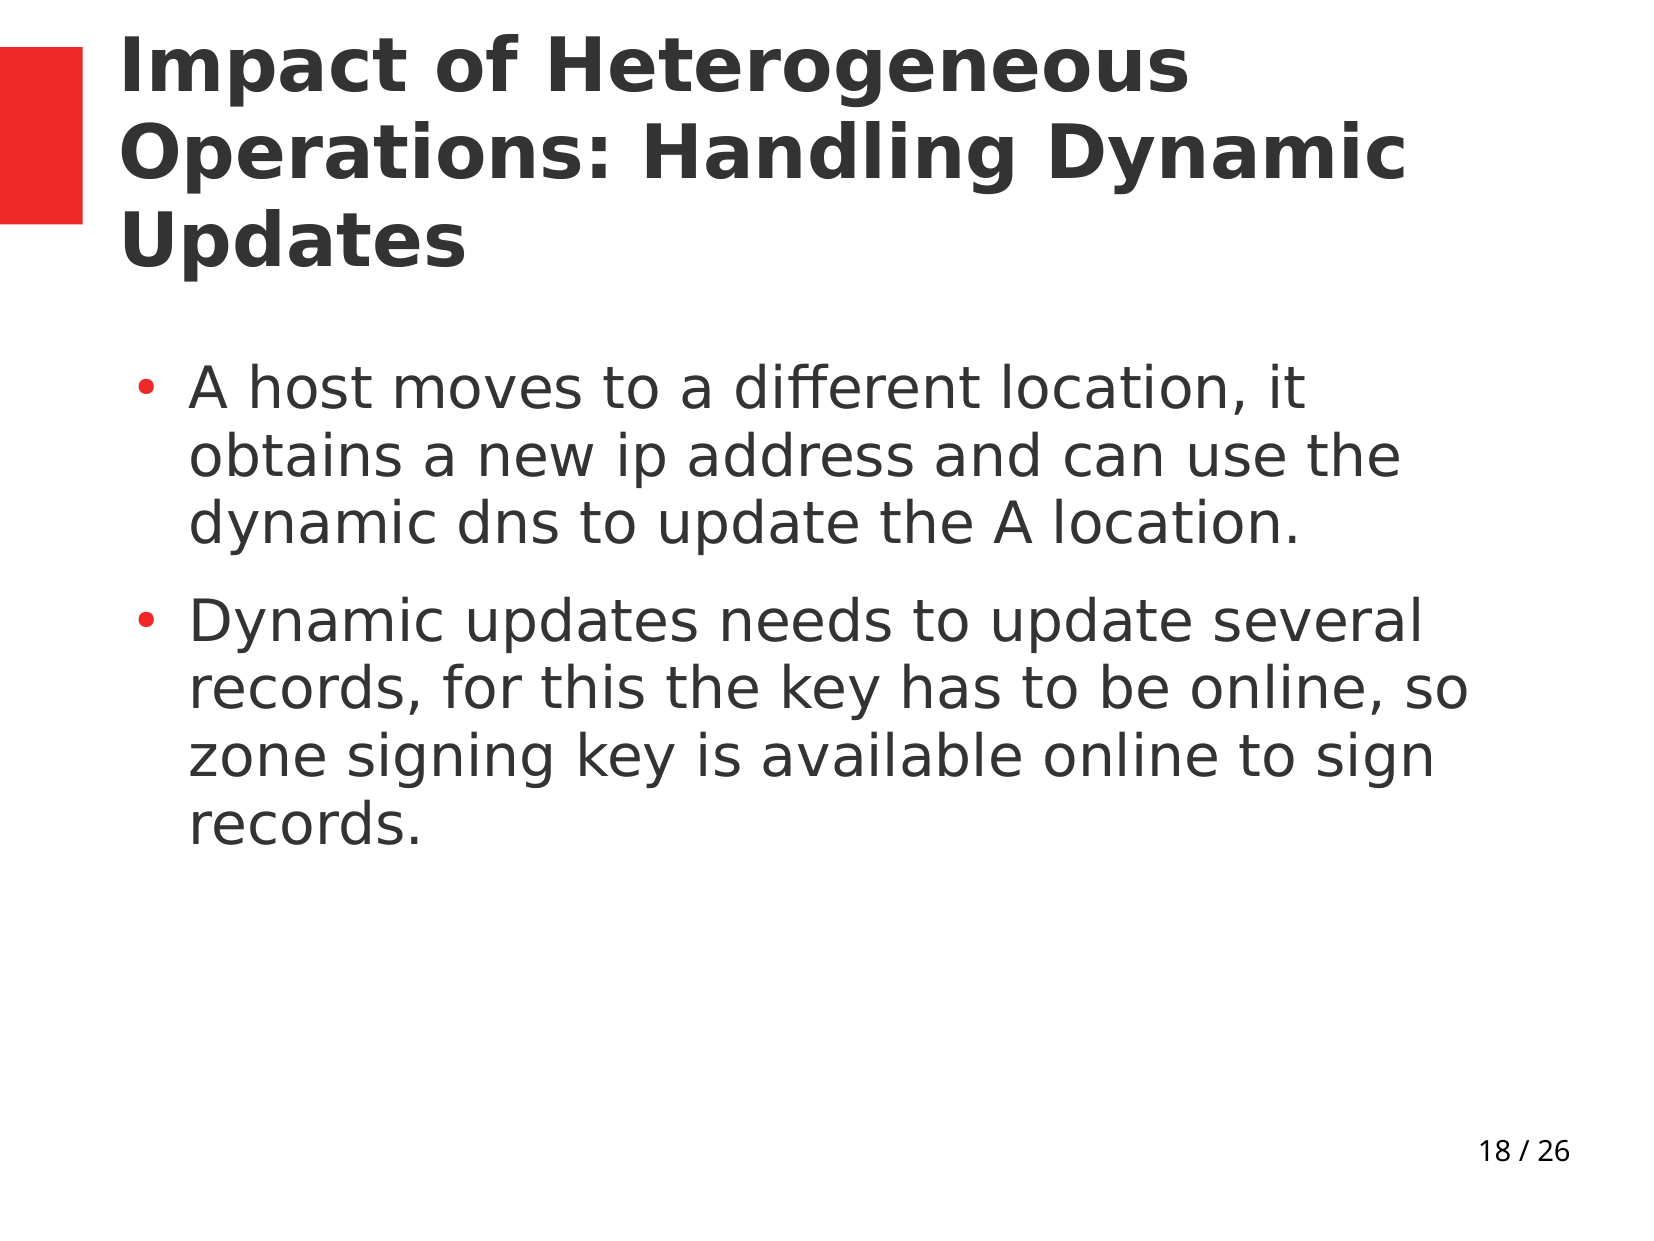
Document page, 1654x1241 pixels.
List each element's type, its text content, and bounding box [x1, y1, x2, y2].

title Impact of Heterogeneous Operations: Handling Dynamic Updates [118, 21, 1571, 284]
list A host moves to a different location, it obtains a new ip address and can use the dynamic dns to update the A location. Dynamic updates needs to update several records, for this the key has to be online, so zone signing key is available online to sign records. [118, 354, 1536, 1074]
